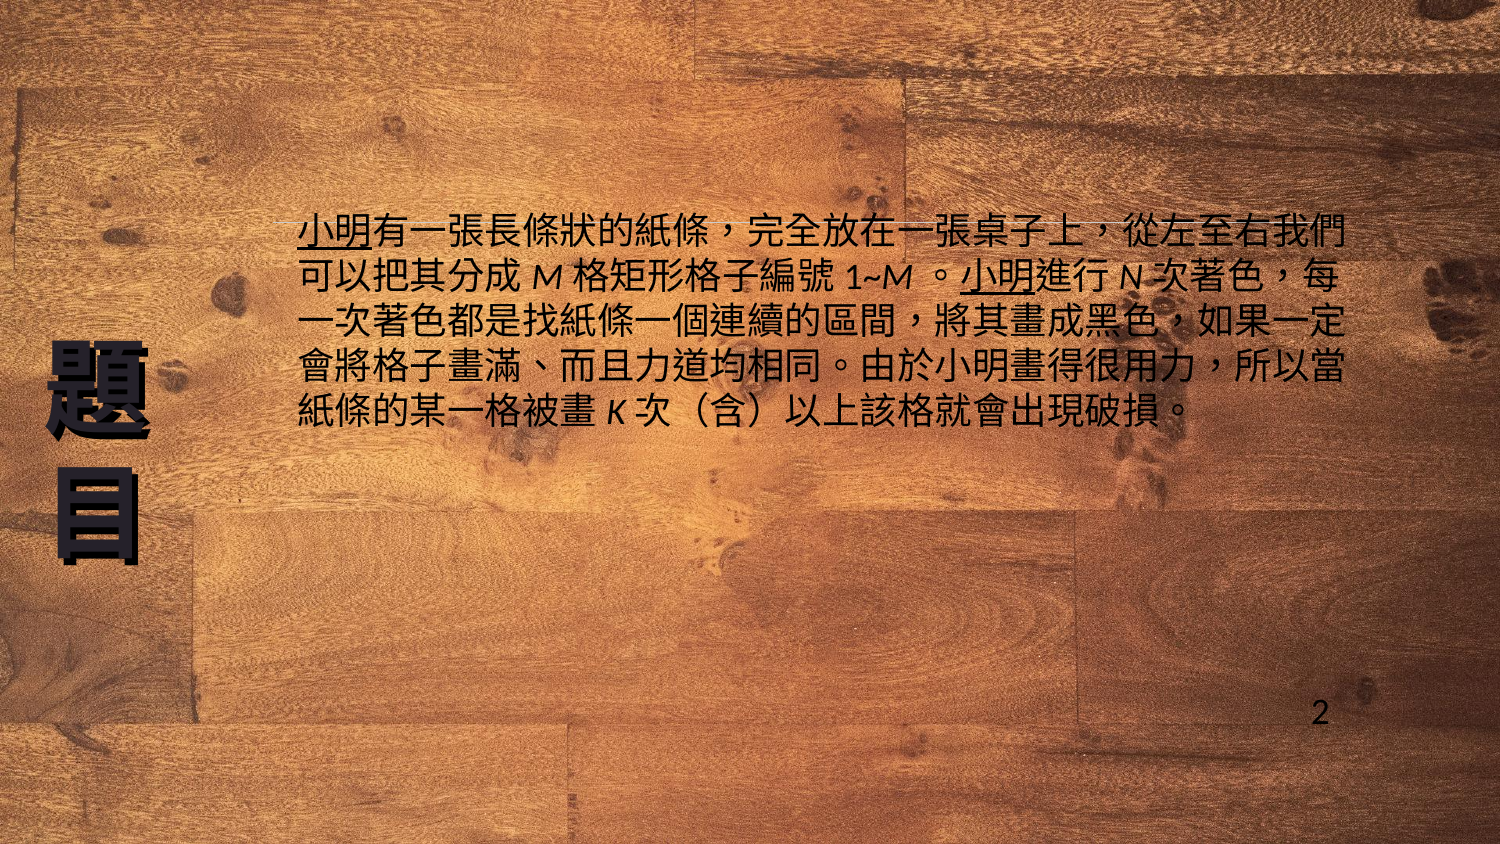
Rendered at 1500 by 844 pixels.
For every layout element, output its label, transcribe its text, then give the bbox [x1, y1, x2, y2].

text_box 小明有一張長條狀的紙條，完全放在一張桌子上，從左至右我們可以把其分成M格矩形格子編號1~M。小明進行N次著色，每一次著色都是找紙條一個連續的區間，將其畫成黑色，如果一定會將格子畫滿、而且力道均相同。由於小明畫得很用力，所以當紙條的某一格被畫K次（含）以上該格就會出現破損。 [282, 199, 1386, 533]
title 題 目 [28, 306, 210, 552]
text_box [241, 184, 1404, 291]
text_box 2 [1295, 672, 1386, 737]
